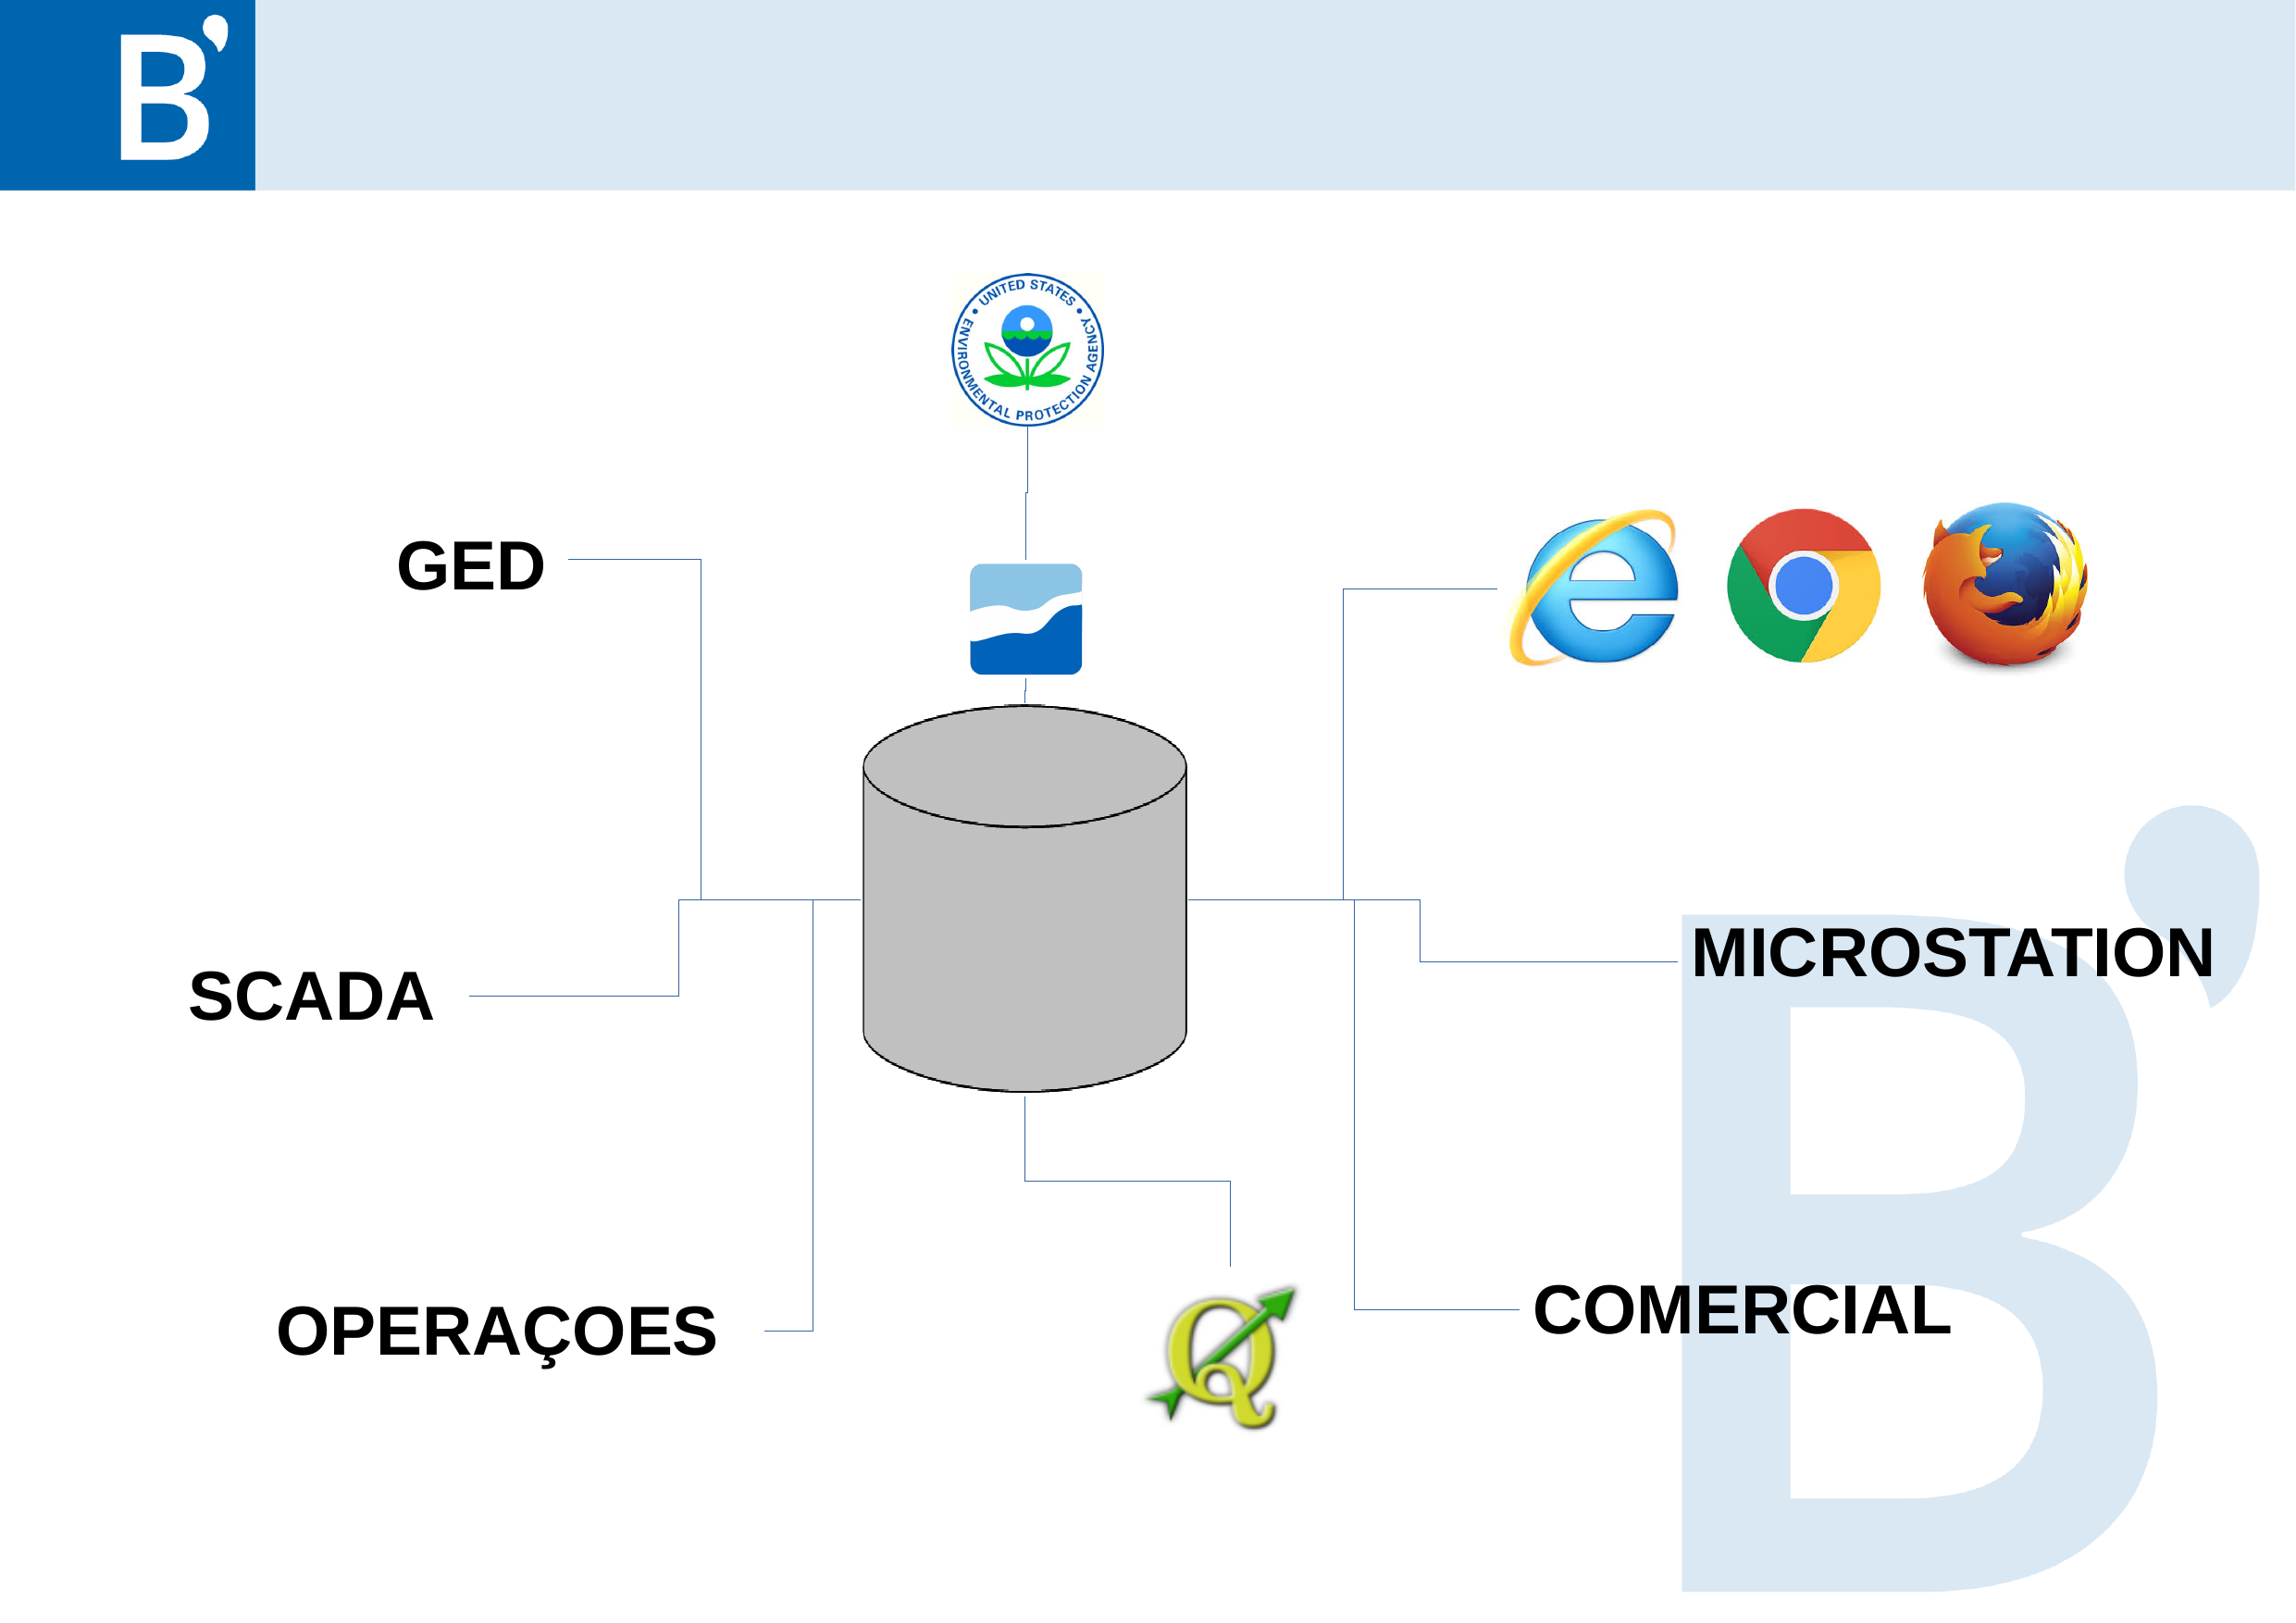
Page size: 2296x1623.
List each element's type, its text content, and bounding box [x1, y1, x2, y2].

text_box GED [382, 520, 579, 613]
text_box MICROSTATION [1677, 907, 2274, 1017]
text_box OPERAÇOES [262, 1285, 765, 1378]
text_box COMERCIAL [1519, 1263, 2006, 1356]
picture [0, 0, 2296, 1623]
text_box SCADA [174, 950, 470, 1043]
